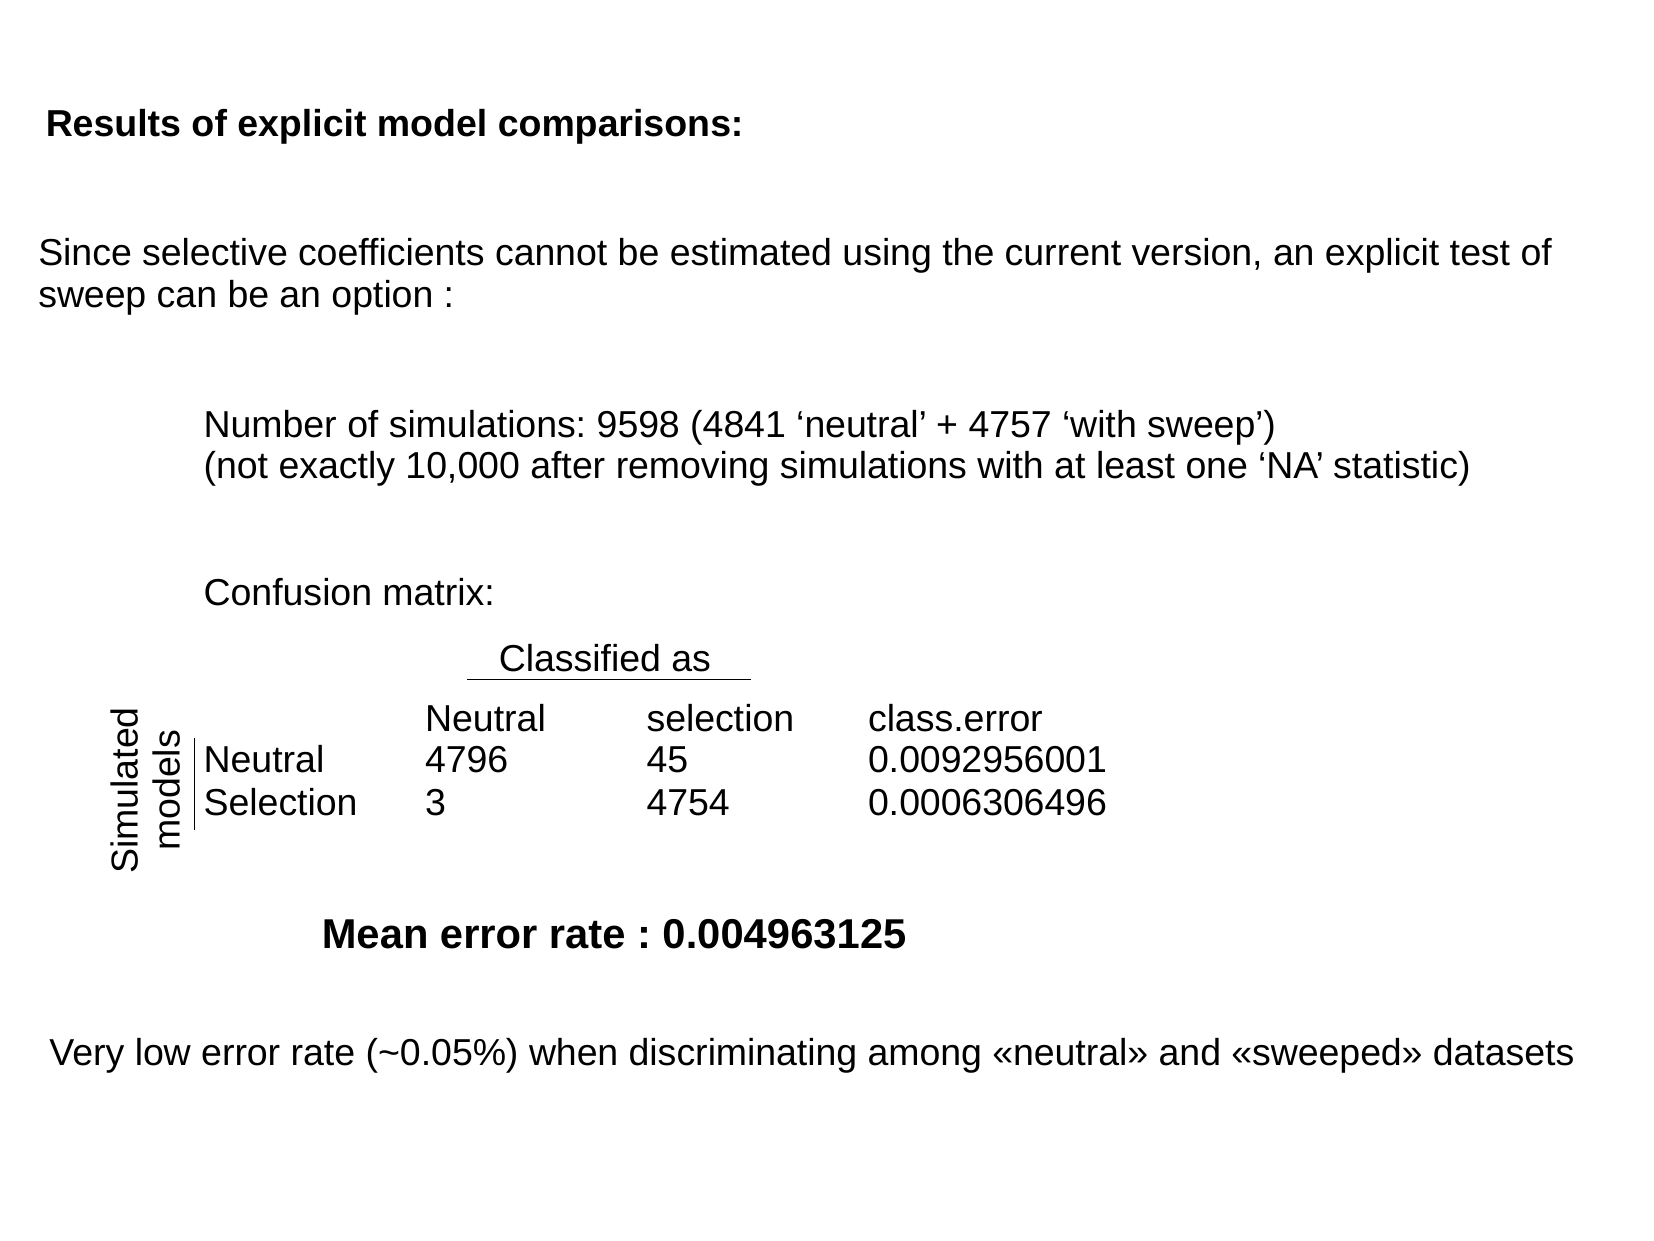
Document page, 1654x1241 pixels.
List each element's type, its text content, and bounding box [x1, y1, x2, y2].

text_box Classified as [484, 629, 756, 687]
text_box Since selective coefficients cannot be estimated using the current version, an explicit test of sweep can be an option : [23, 224, 1568, 324]
text_box Very low error rate (~0.05%) when discriminating among «neutral» and «sweeped» datasets [34, 1023, 1590, 1081]
text_box Mean error rate : 0.004963125 [307, 903, 922, 965]
text_box Results of explicit model comparisons: [31, 94, 770, 152]
text_box Simulated models [96, 692, 196, 889]
text_box Number of simulations: 9598 (4841 ‘neutral’ + 4757 ‘with sweep’) (not exactly 10,000 after removing simulations with at least one ‘NA’ statistic) Confusion matrix: Neutral selection class.error Neutral 4796 45 0.0092956001 Selection 3 4754 0.0006306496 [188, 395, 1536, 831]
